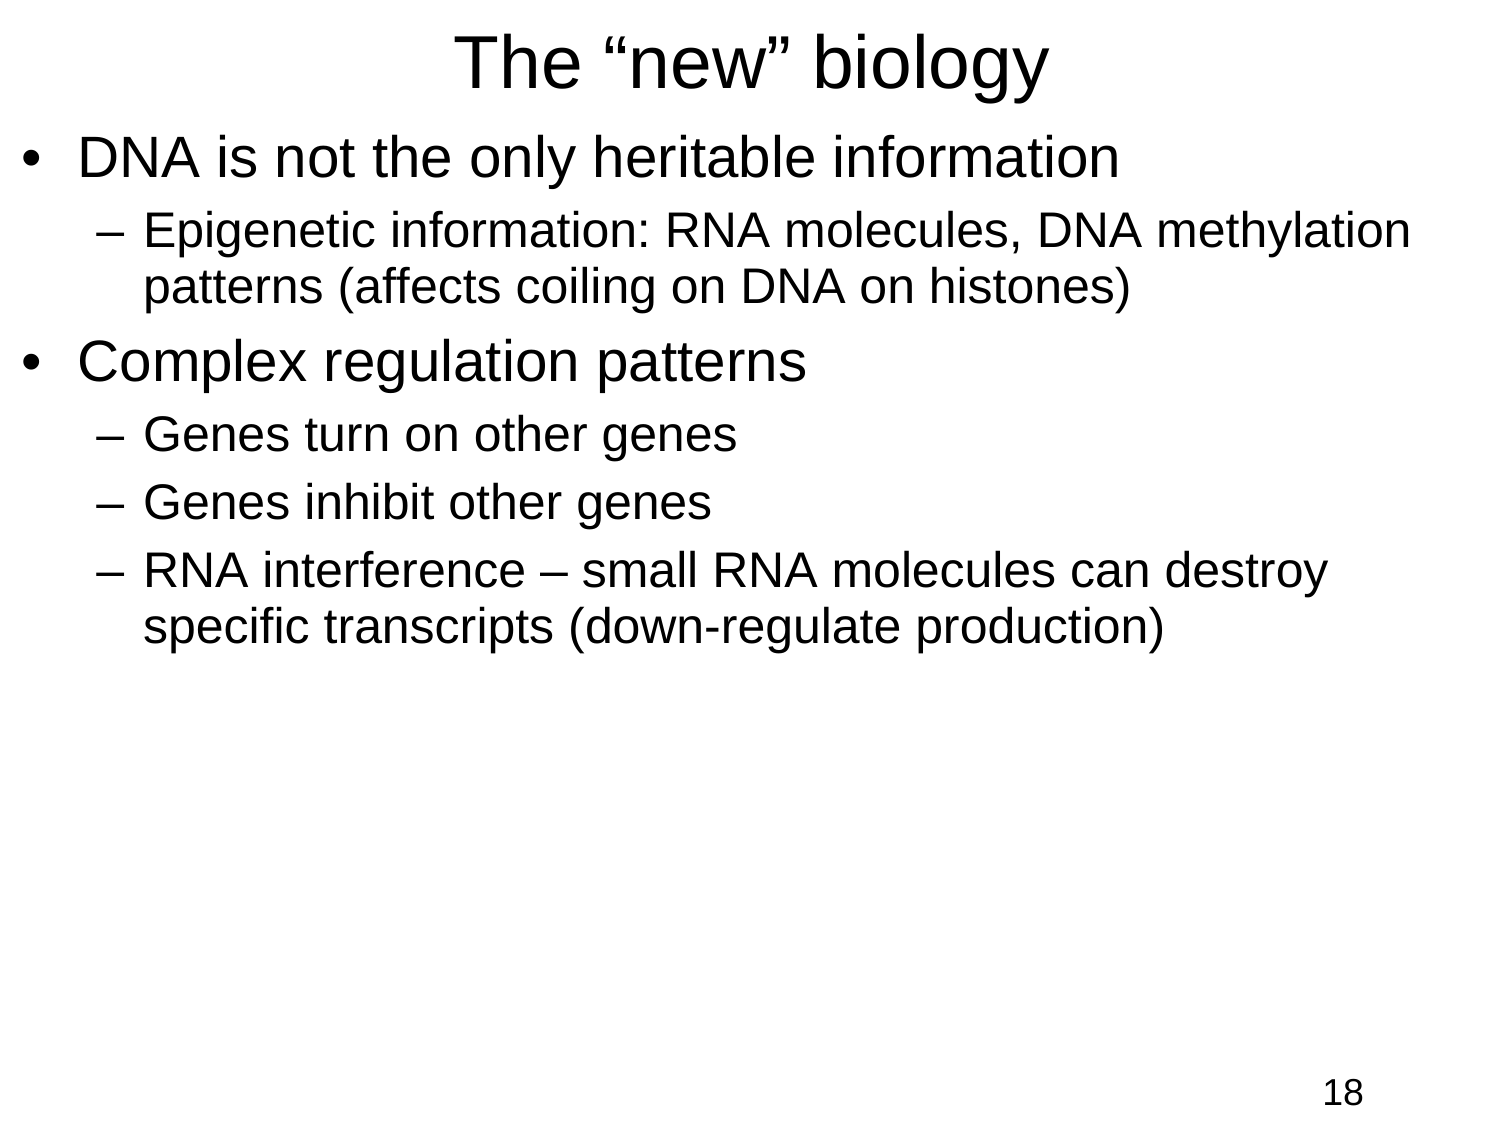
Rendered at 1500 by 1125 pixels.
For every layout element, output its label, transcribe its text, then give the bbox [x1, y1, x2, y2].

list DNA is not the only heritable information Epigenetic information: RNA molecules, DNA methylation patterns (affects coiling on DNA on histones) Complex regulation patterns Genes turn on other genes Genes inhibit other genes RNA interference – small RNA molecules can destroy specific transcripts (down-regulate production) [21, 124, 1500, 1111]
title The “new” biology [19, 9, 1485, 116]
